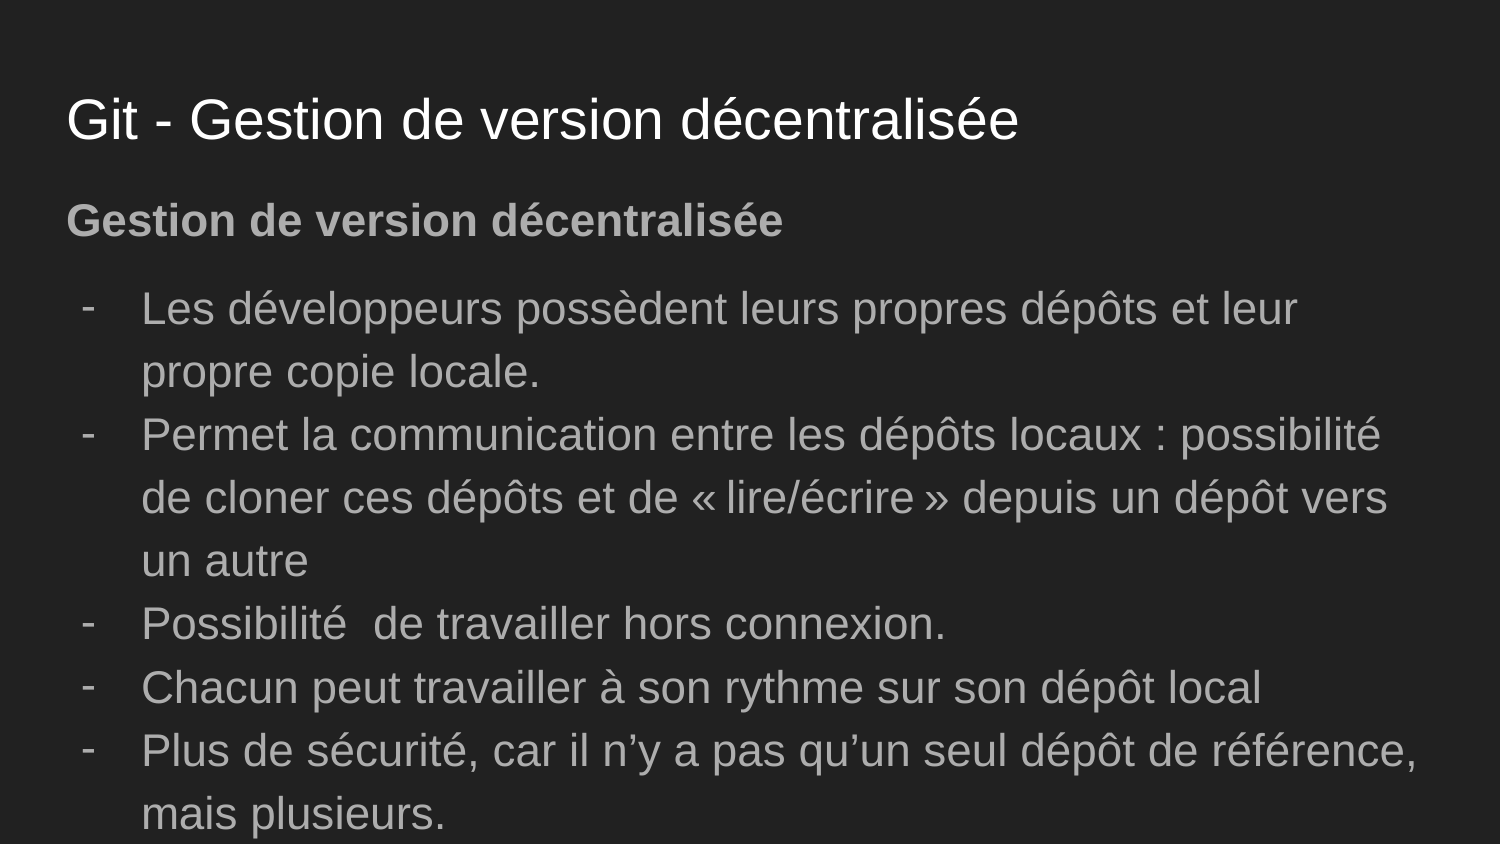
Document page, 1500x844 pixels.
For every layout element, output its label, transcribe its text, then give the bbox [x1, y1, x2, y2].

title Git - Gestion de version décentralisée [51, 72, 1449, 166]
list Gestion de version décentralisée Les développeurs possèdent leurs propres dépôts et leur propre copie locale. Permet la communication entre les dépôts locaux : possibilité de cloner ces dépôts et de « lire/écrire » depuis un dépôt vers un autre Possibilité de travailler hors connexion. Chacun peut travailler à son rythme sur son dépôt local Plus de sécurité, car il n’y a pas qu’un seul dépôt de référence, mais plusieurs. [51, 166, 1449, 728]
